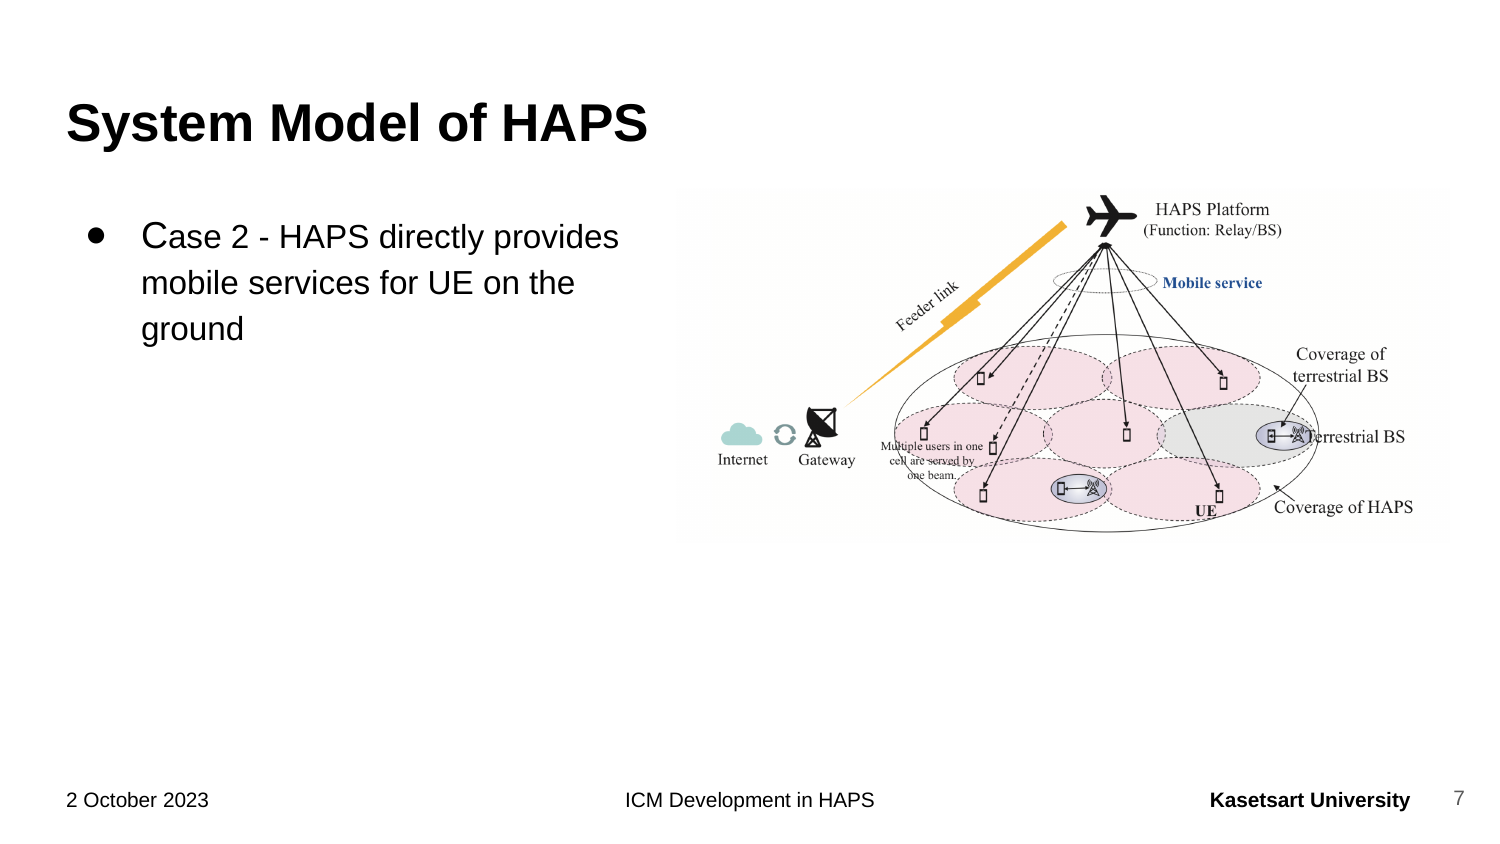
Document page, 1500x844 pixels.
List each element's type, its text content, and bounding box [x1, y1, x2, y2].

title System Model of HAPS [51, 72, 1449, 167]
picture [676, 188, 1450, 543]
slide_number <number> [1389, 764, 1480, 830]
list Case 2 - HAPS directly provides mobile services for UE on the ground [51, 189, 677, 671]
